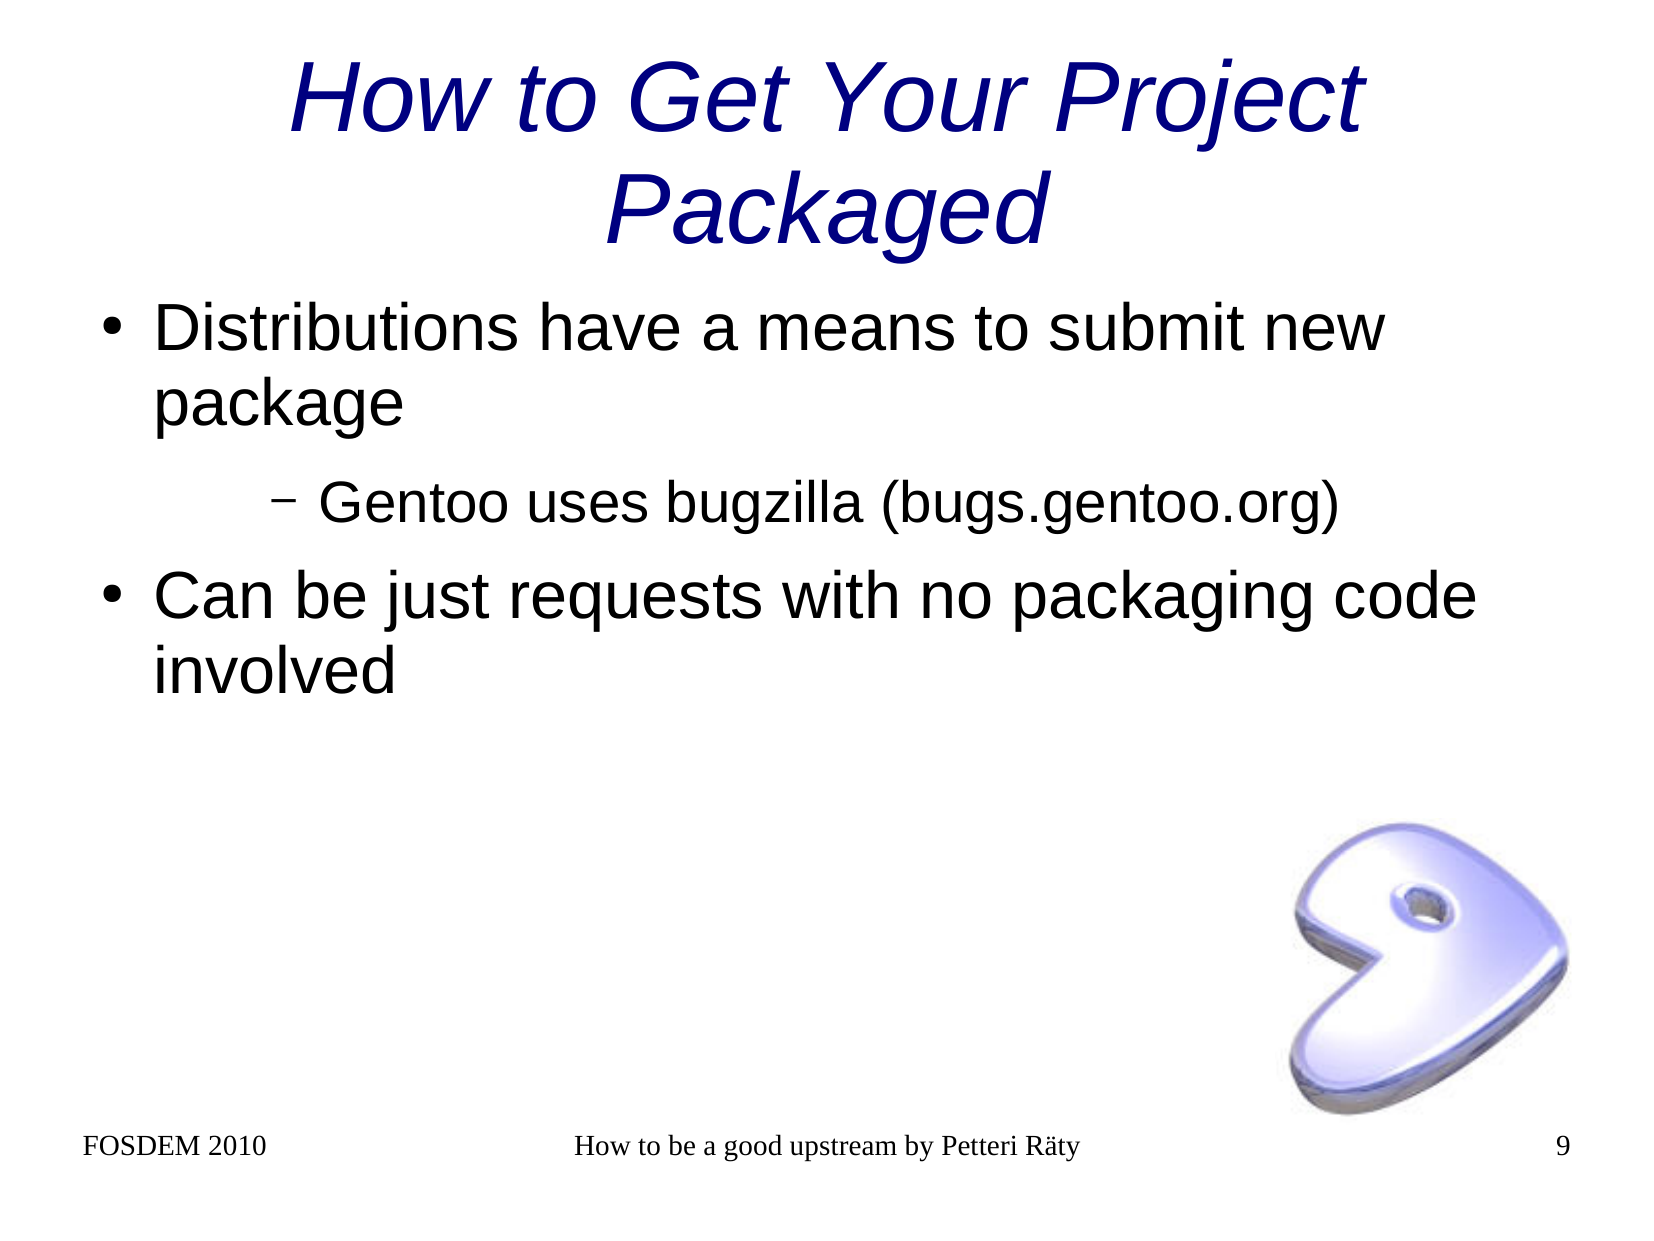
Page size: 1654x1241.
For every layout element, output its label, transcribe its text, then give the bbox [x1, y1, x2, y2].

list Distributions have a means to submit new package Gentoo uses bugzilla (bugs.gentoo.org) Can be just requests with no packaging code involved [82, 290, 1571, 1094]
picture [1275, 818, 1576, 1125]
title How to Get Your Project Packaged [82, 41, 1571, 265]
